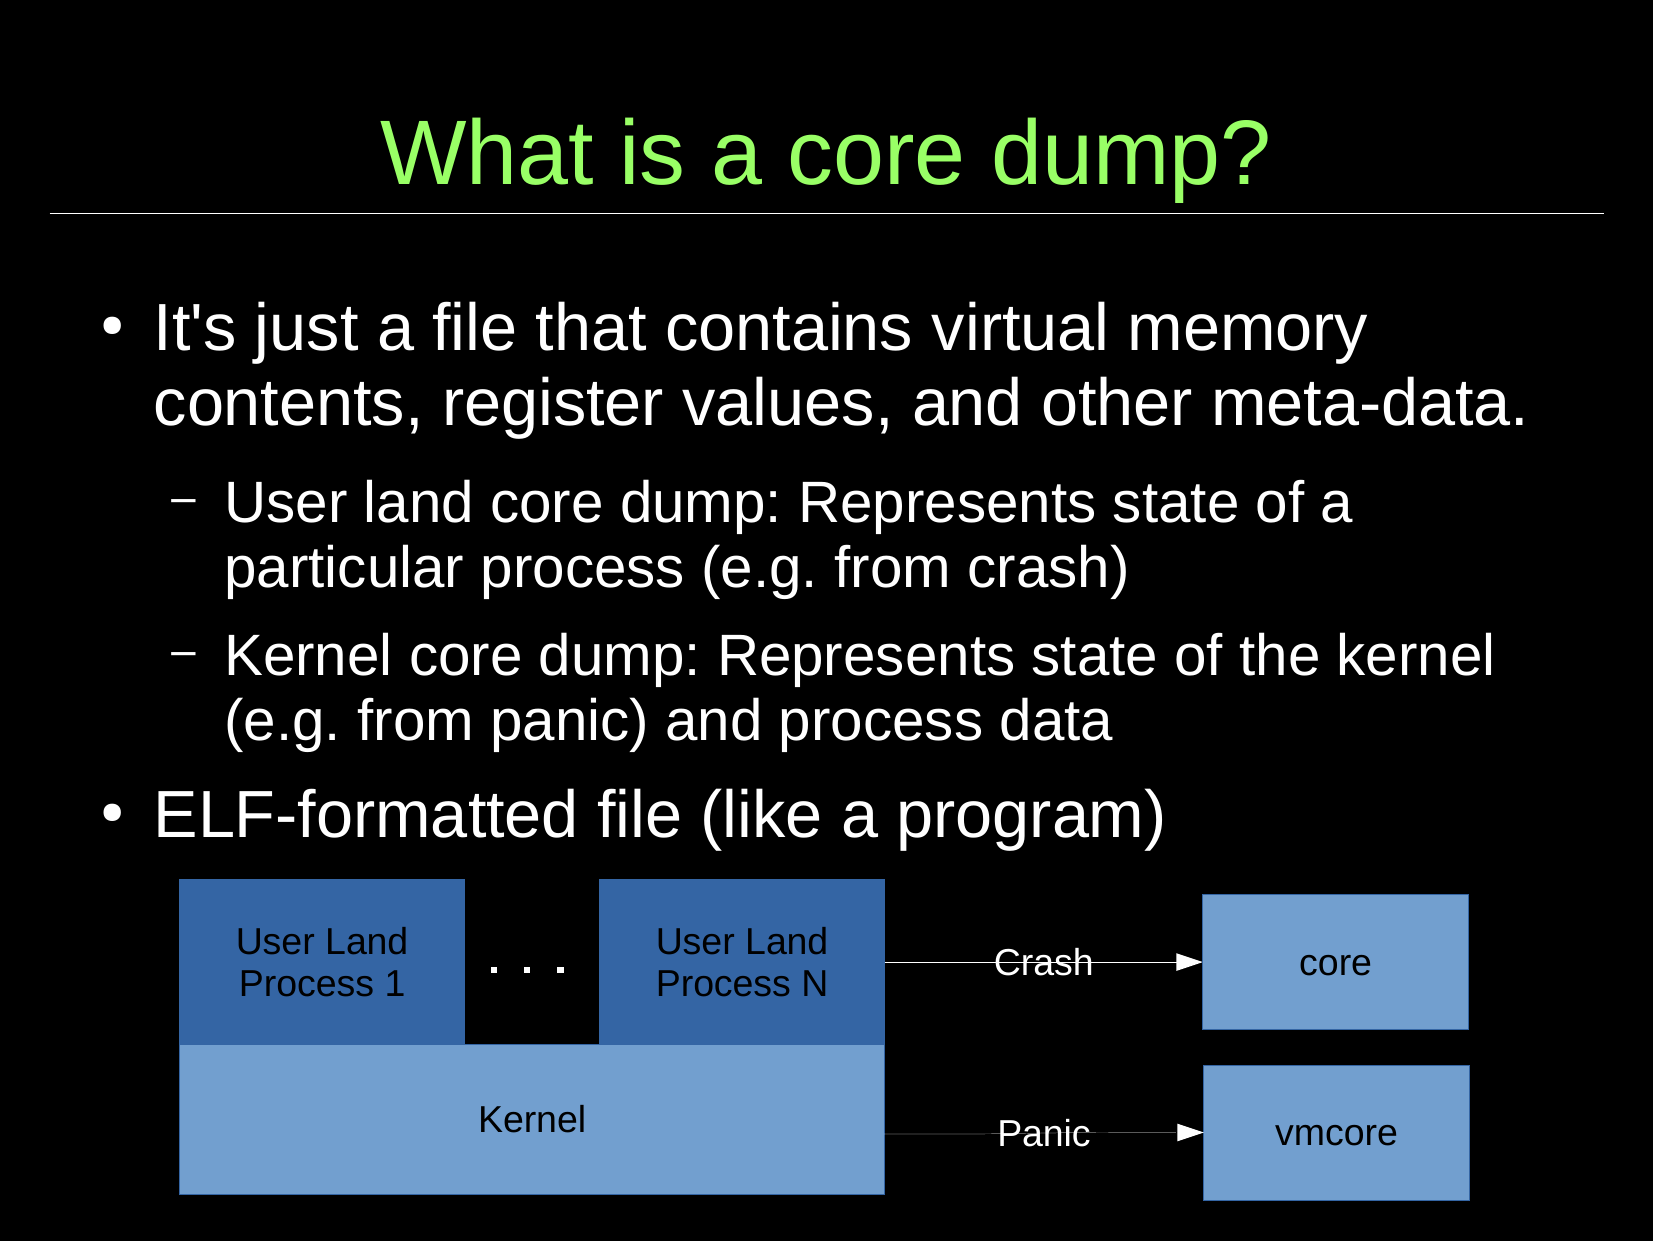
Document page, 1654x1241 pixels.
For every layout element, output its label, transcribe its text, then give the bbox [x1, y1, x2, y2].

title What is a core dump? [82, 49, 1571, 257]
text_box vmcore [1203, 1065, 1470, 1201]
text_box Kernel [179, 1044, 885, 1195]
text_box User Land Process N [599, 879, 885, 1045]
list It's just a file that contains virtual memory contents, register values, and other meta-data. User land core dump: Represents state of a particular process (e.g. from crash) Kernel core dump: Represents state of the kernel (e.g. from panic) and process data ELF-formatted file (like a program) [82, 290, 1571, 1111]
text_box core [1202, 894, 1469, 1030]
text_box User Land Process 1 [179, 879, 465, 1045]
